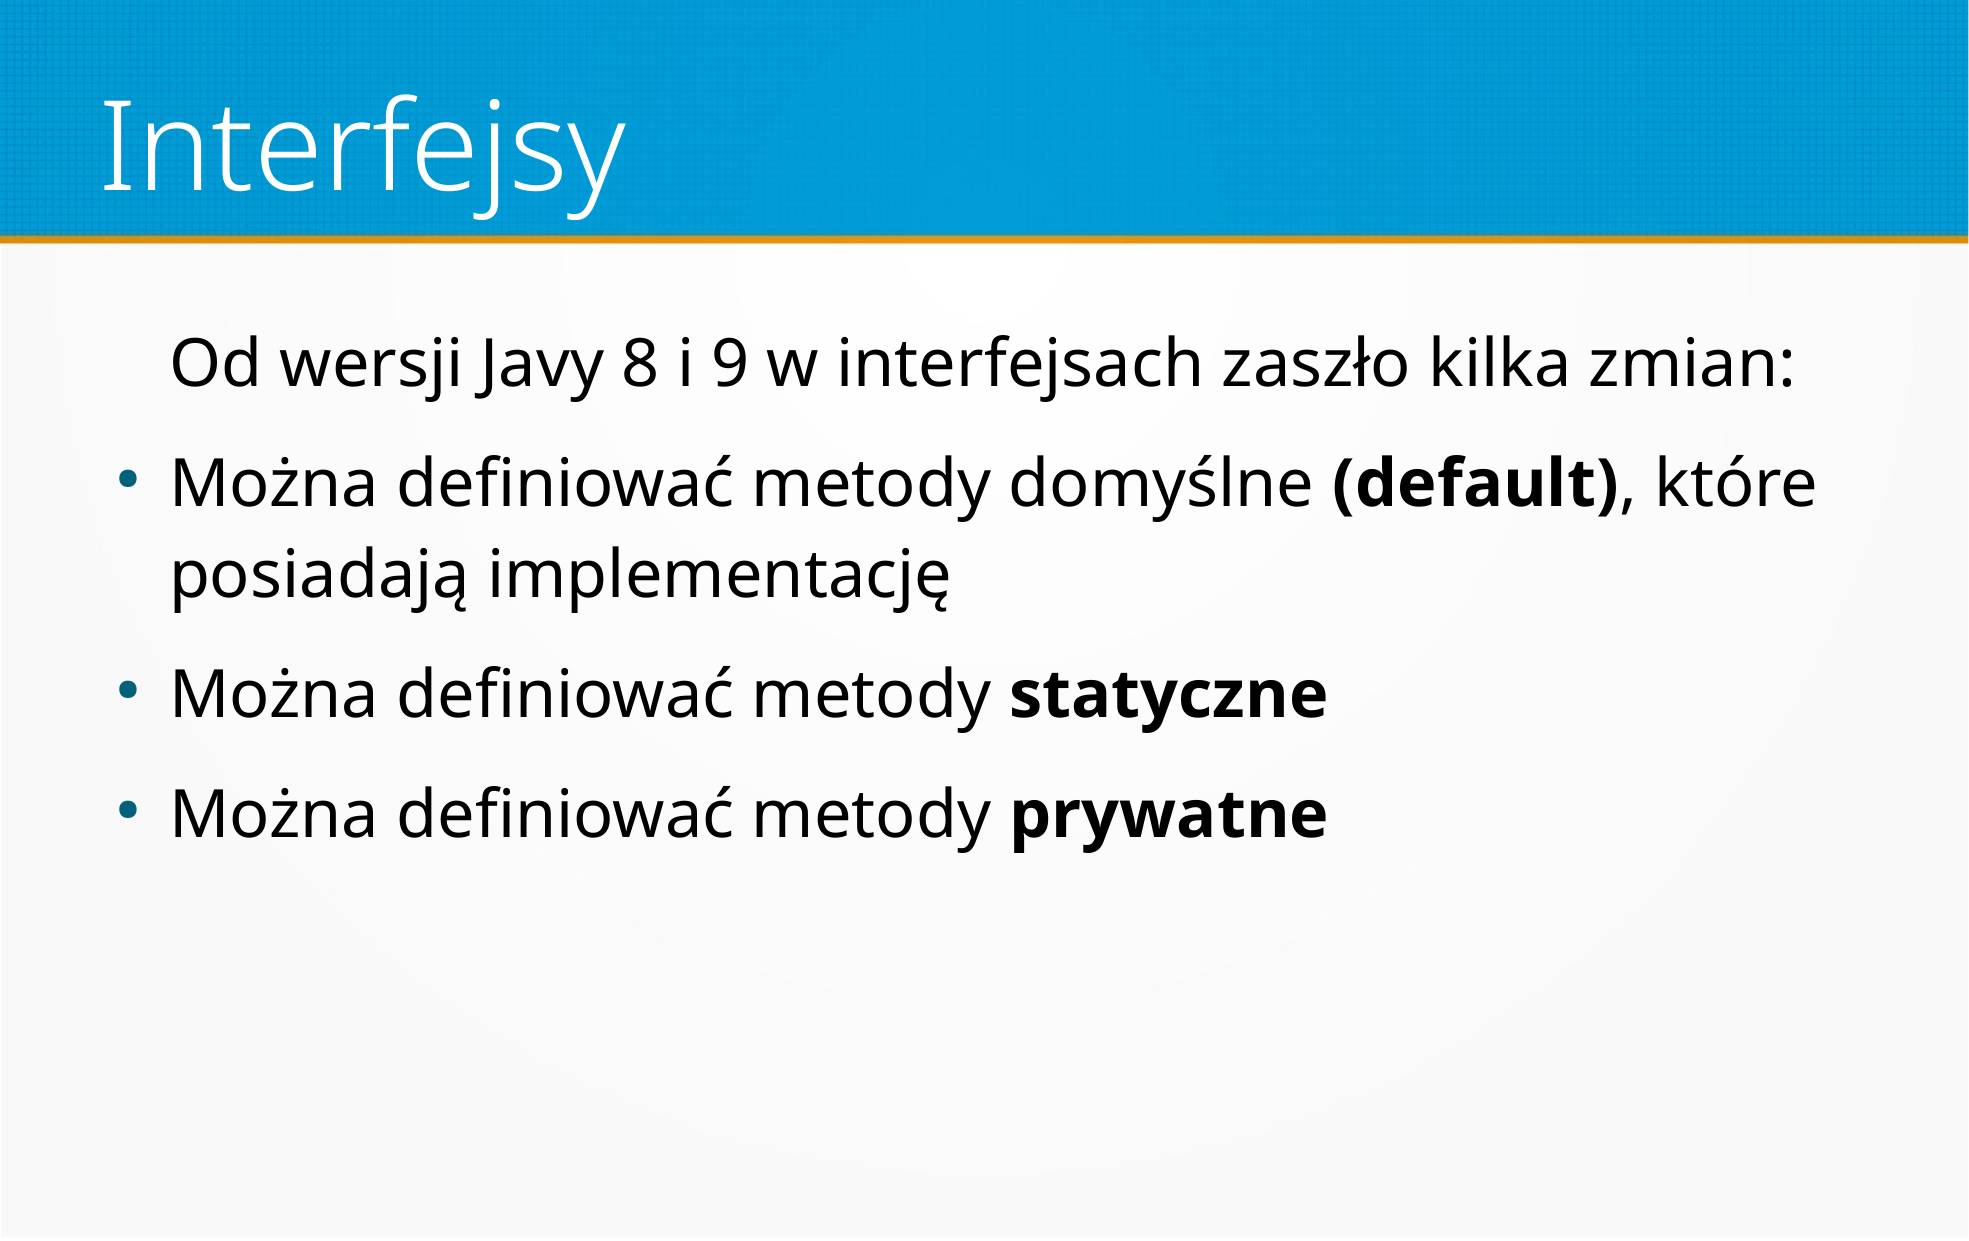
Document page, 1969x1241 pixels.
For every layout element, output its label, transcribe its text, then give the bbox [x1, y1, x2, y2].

list Od wersji Javy 8 i 9 w interfejsach zaszło kilka zmian: Można definiować metody domyślne (default), które posiadają implementację Można definiować metody statyczne Można definiować metody prywatne [98, 315, 1861, 1081]
title Interfejsy [98, 19, 1870, 227]
picture [0, 233, 1969, 1241]
